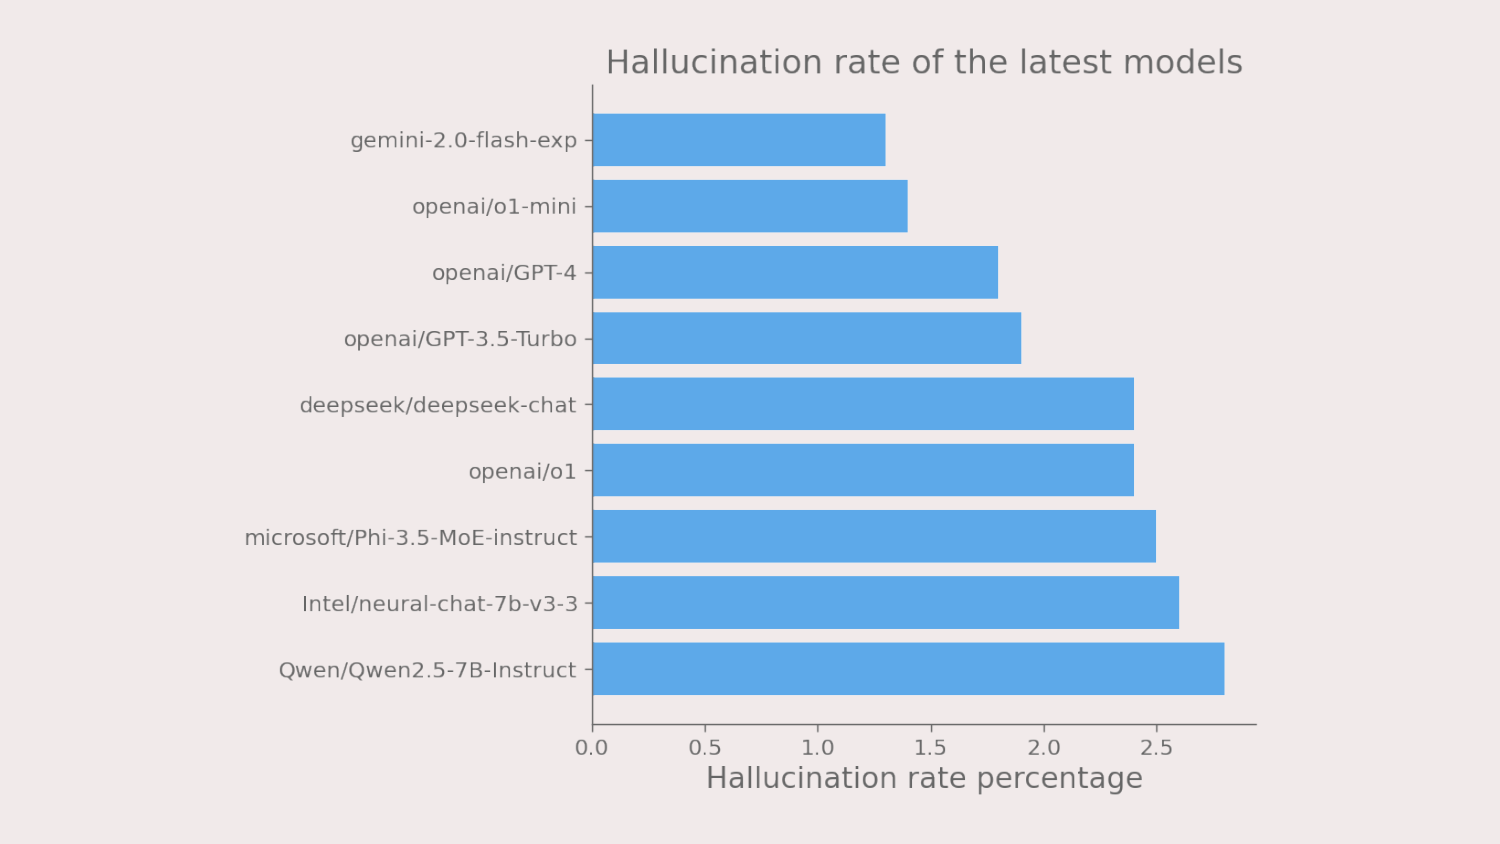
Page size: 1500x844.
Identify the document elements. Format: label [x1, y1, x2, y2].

picture [220, 24, 1280, 819]
